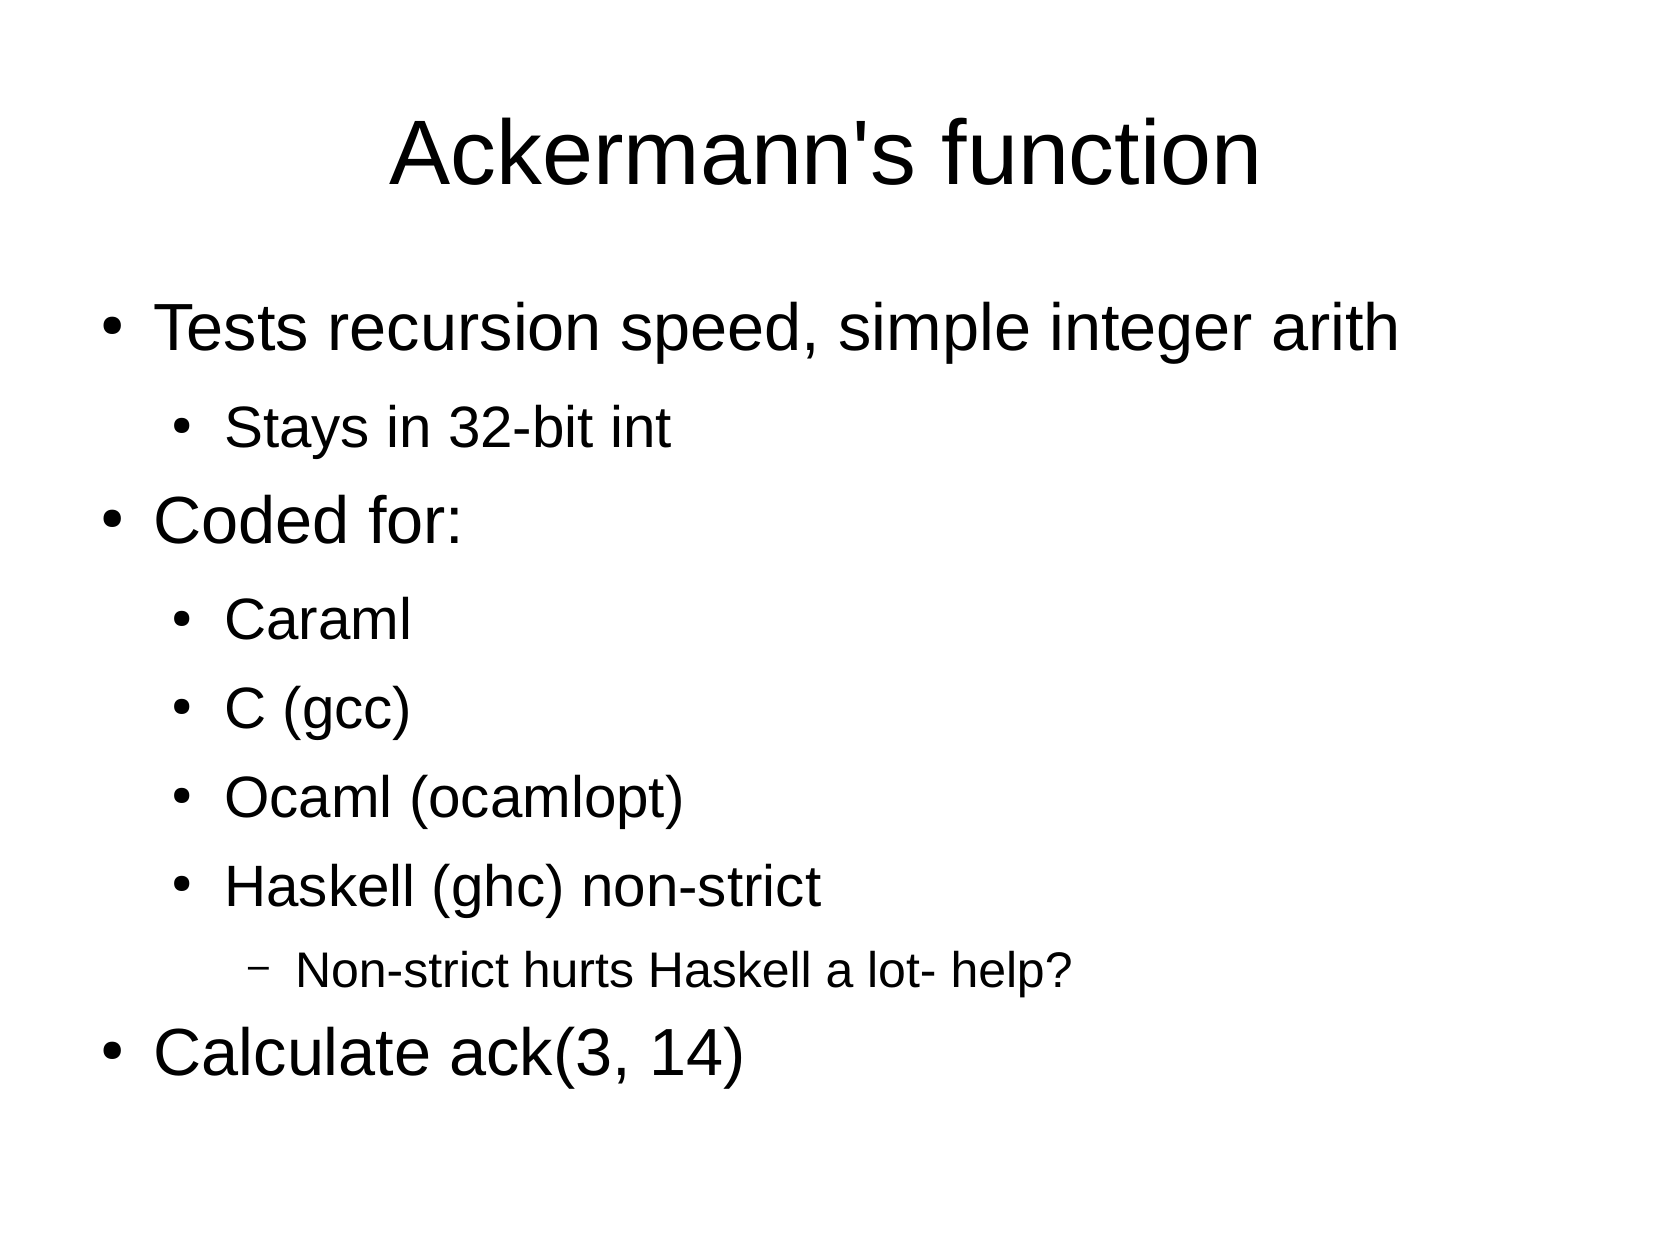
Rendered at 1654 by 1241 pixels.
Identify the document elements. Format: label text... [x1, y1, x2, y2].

list Tests recursion speed, simple integer arith Stays in 32-bit int Coded for: Caraml C (gcc) Ocaml (ocamlopt) Haskell (ghc) non-strict Non-strict hurts Haskell a lot- help? Calculate ack(3, 14) [82, 290, 1571, 1109]
title Ackermann's function [82, 49, 1571, 257]
